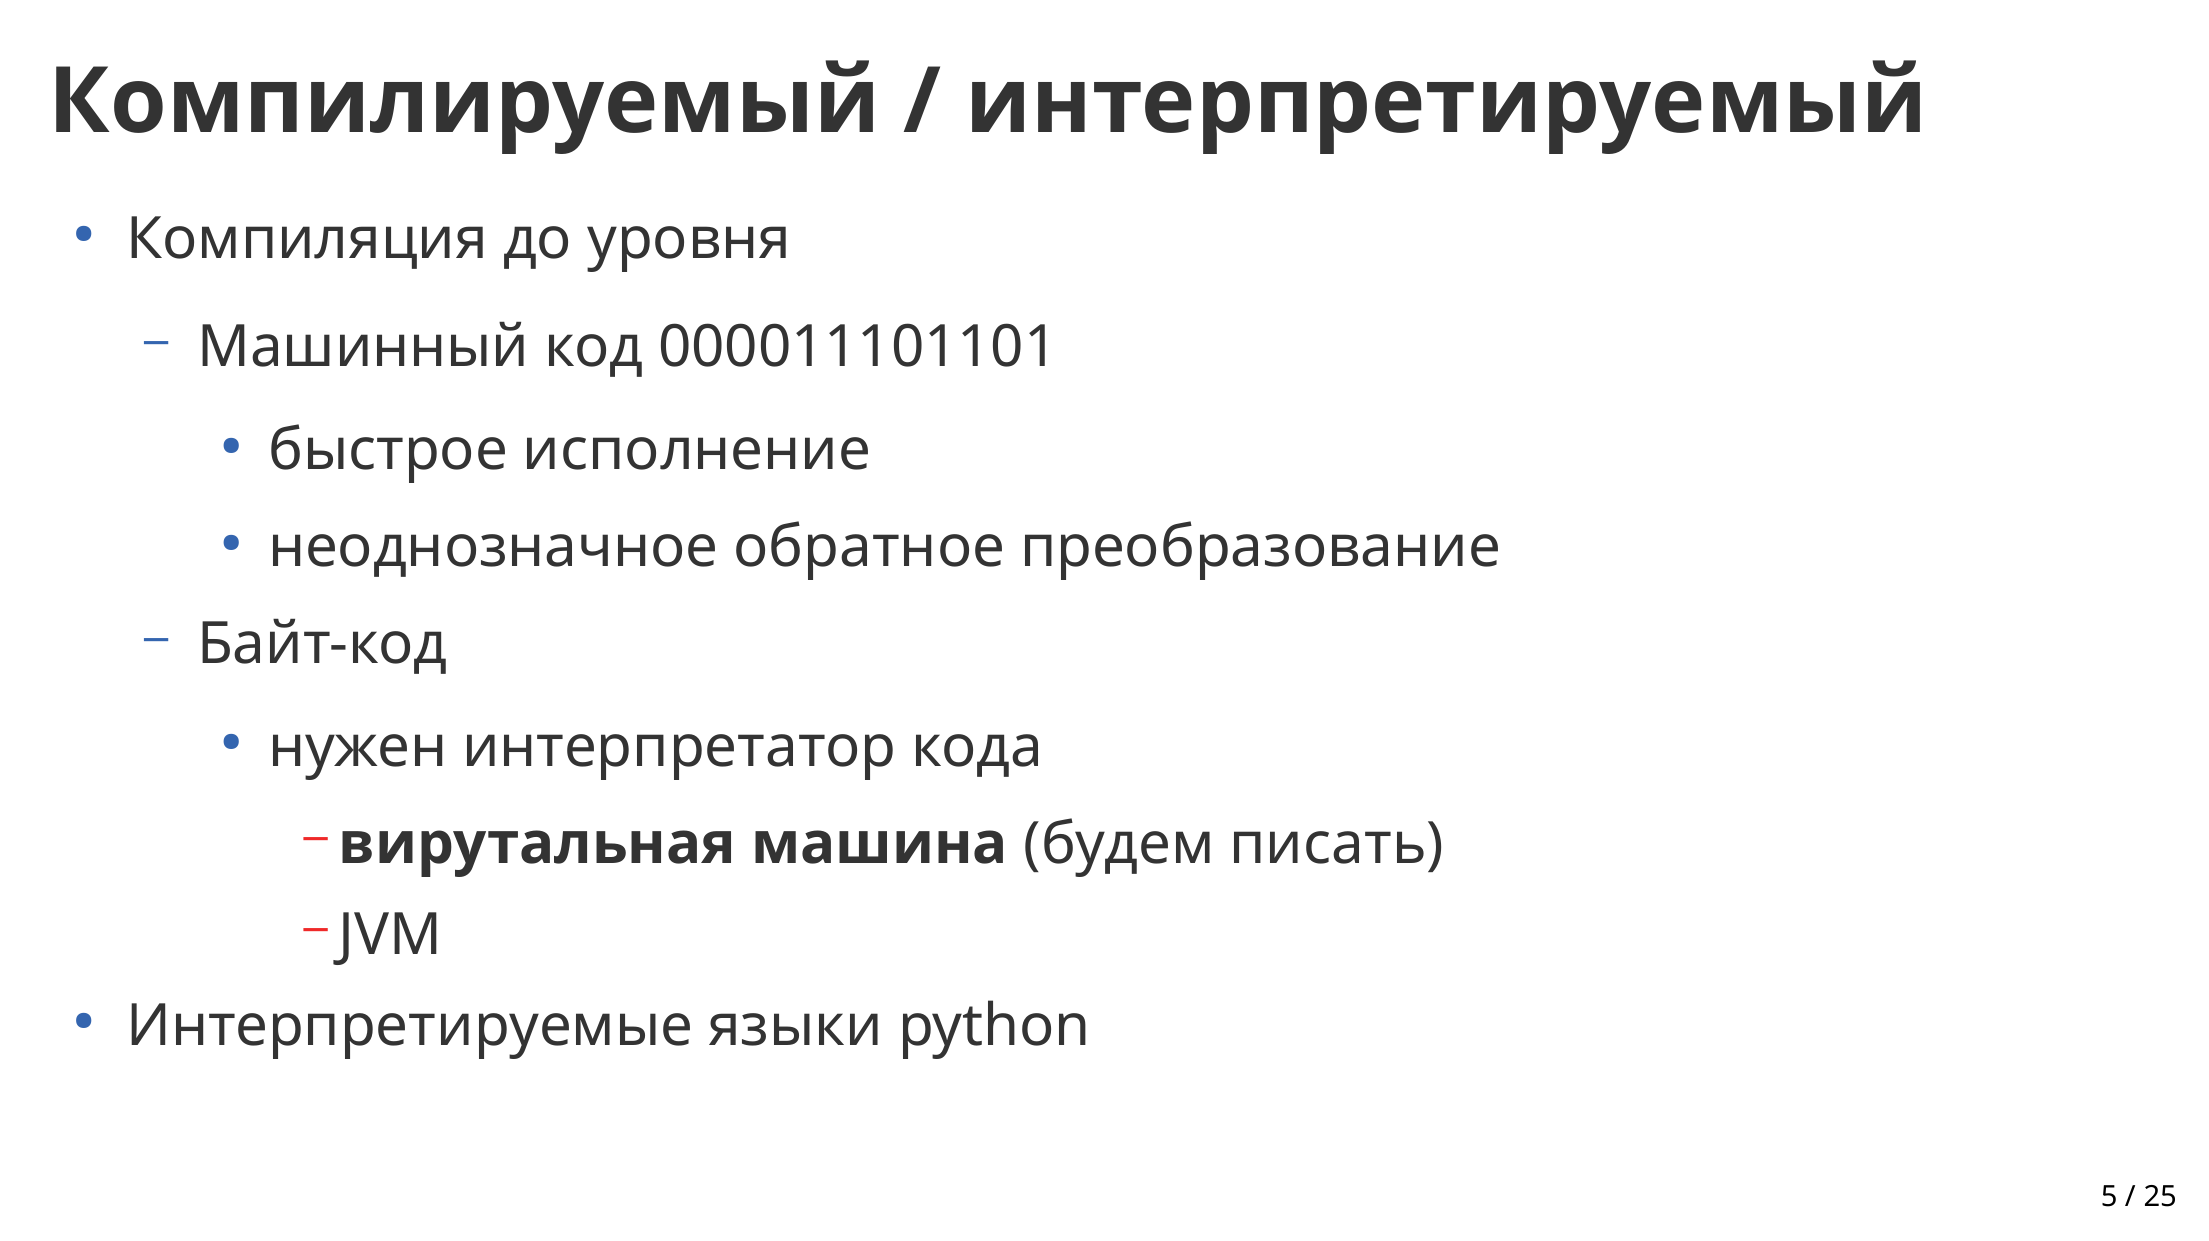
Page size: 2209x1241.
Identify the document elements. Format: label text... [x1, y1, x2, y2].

title Компилируемый / интерпретируемый [48, 34, 2174, 160]
list Компиляция до уровня Машинный код 000011101101 быстрое исполнение неоднозначное обратное преобразование Байт-код нужен интерпретатор кода вирутальная машина (будем писать) JVM Интерпретируемые языки python [55, 195, 1690, 1177]
